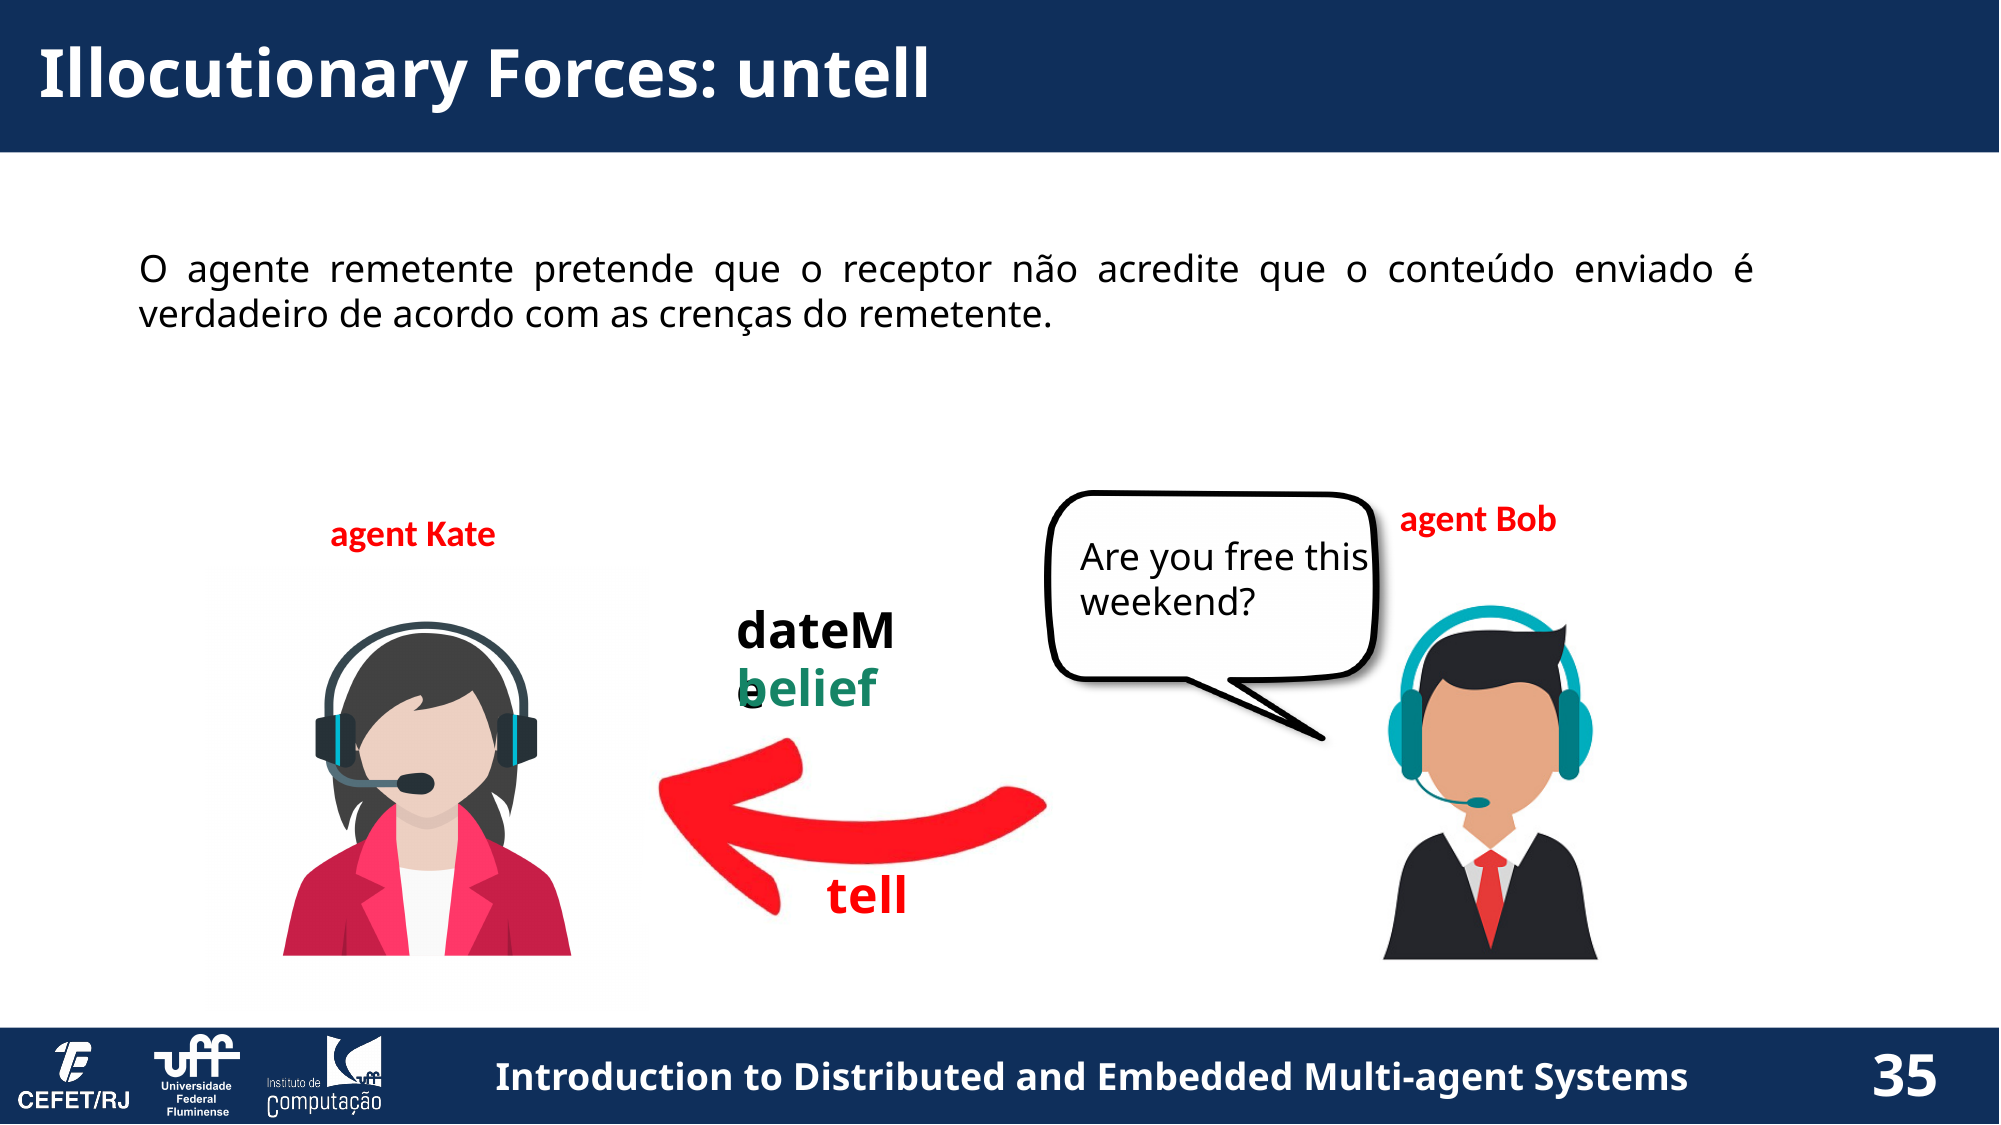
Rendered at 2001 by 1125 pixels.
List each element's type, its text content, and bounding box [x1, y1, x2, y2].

text_box agent Kate [295, 501, 531, 562]
text_box Illocutionary Forces: untell [25, 23, 1999, 119]
picture [205, 490, 1713, 1011]
text_box belief [721, 649, 915, 731]
picture [265, 1033, 383, 1118]
text_box dateMe [746, 626, 757, 642]
text_box agent Bob [1360, 486, 1596, 547]
picture [153, 1033, 241, 1121]
text_box Are you free this weekend? [1065, 525, 1388, 631]
text_box dateMe [721, 591, 927, 740]
text_box tell [791, 856, 945, 938]
picture [18, 1021, 129, 1125]
text_box O agente remetente pretende que o receptor não acredite que o conteúdo enviado é verdadeiro de acordo com as crenças do remetente. [123, 237, 1771, 343]
